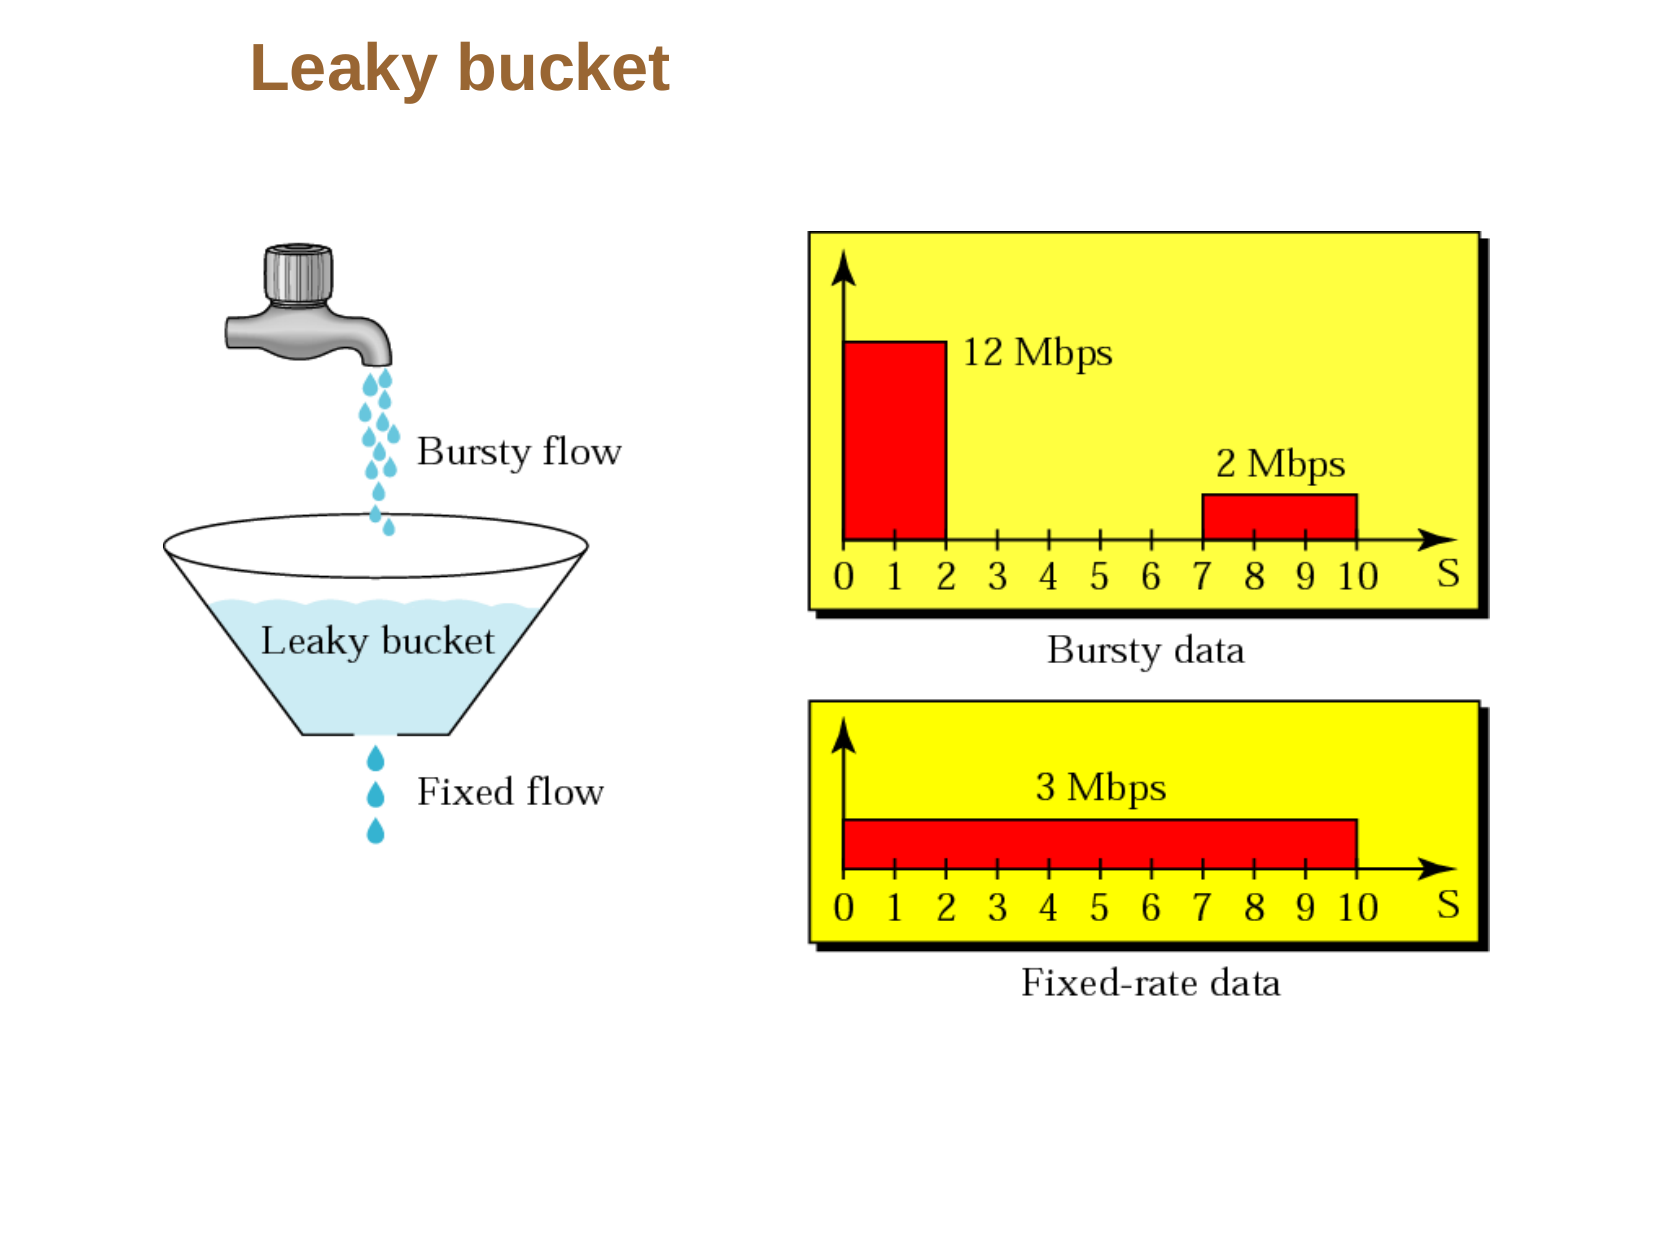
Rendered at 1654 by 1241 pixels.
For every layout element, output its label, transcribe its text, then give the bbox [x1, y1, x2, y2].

picture [163, 231, 1490, 1008]
text_box Leaky bucket [179, 16, 1213, 112]
